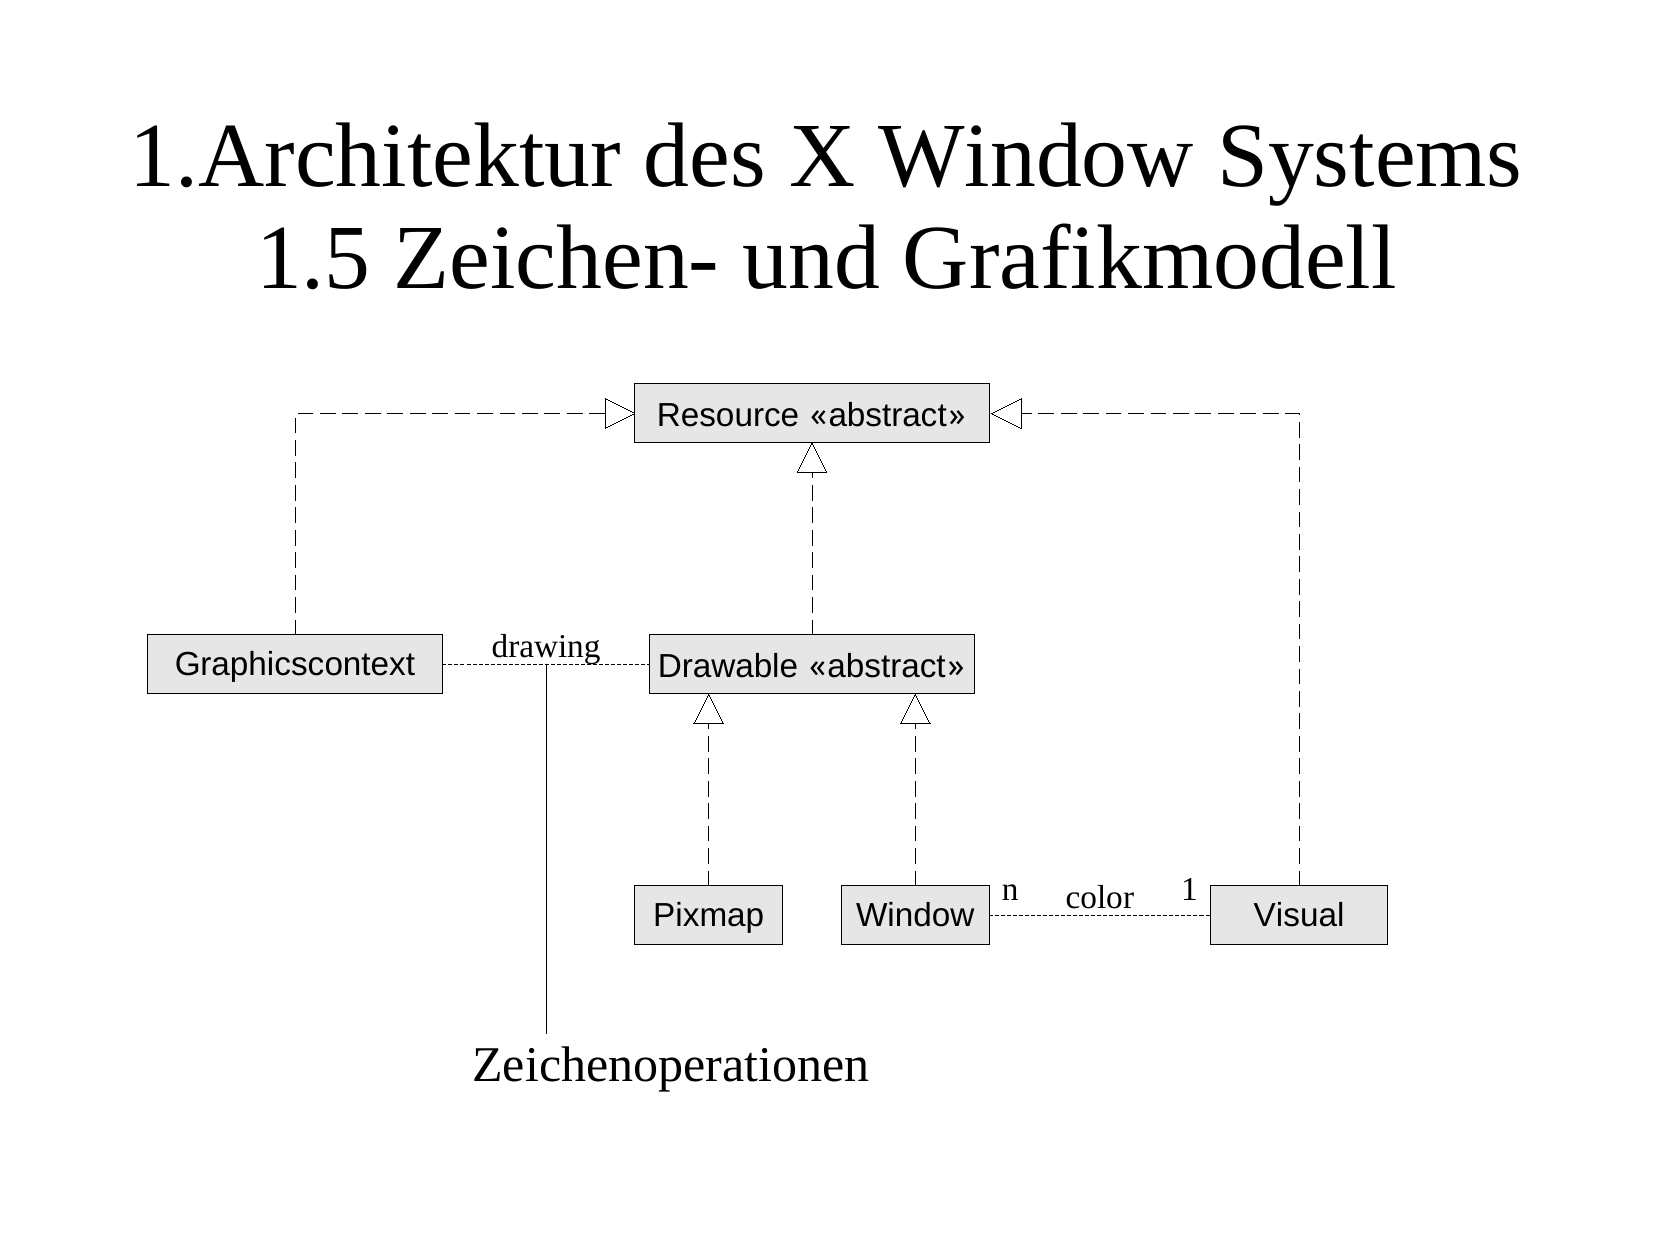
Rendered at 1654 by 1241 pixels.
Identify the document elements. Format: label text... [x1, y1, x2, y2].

text_box n [1001, 871, 1019, 909]
text_box [797, 442, 827, 473]
text_box [693, 693, 724, 724]
title 1.Architektur des X Window Systems 1.5 Zeichen- und Grafikmodell [121, 102, 1534, 311]
text_box Graphicscontext [147, 634, 443, 694]
text_box [605, 398, 635, 429]
text_box [900, 693, 931, 724]
text_box Resource «abstract» [634, 383, 990, 443]
text_box 1 [1181, 871, 1198, 909]
text_box Drawable «abstract» [649, 634, 975, 694]
text_box Zeichenoperationen [472, 1037, 871, 1093]
text_box Visual [1210, 885, 1388, 945]
text_box [991, 398, 1022, 429]
text_box Pixmap [634, 885, 783, 945]
text_box Window [841, 885, 990, 945]
